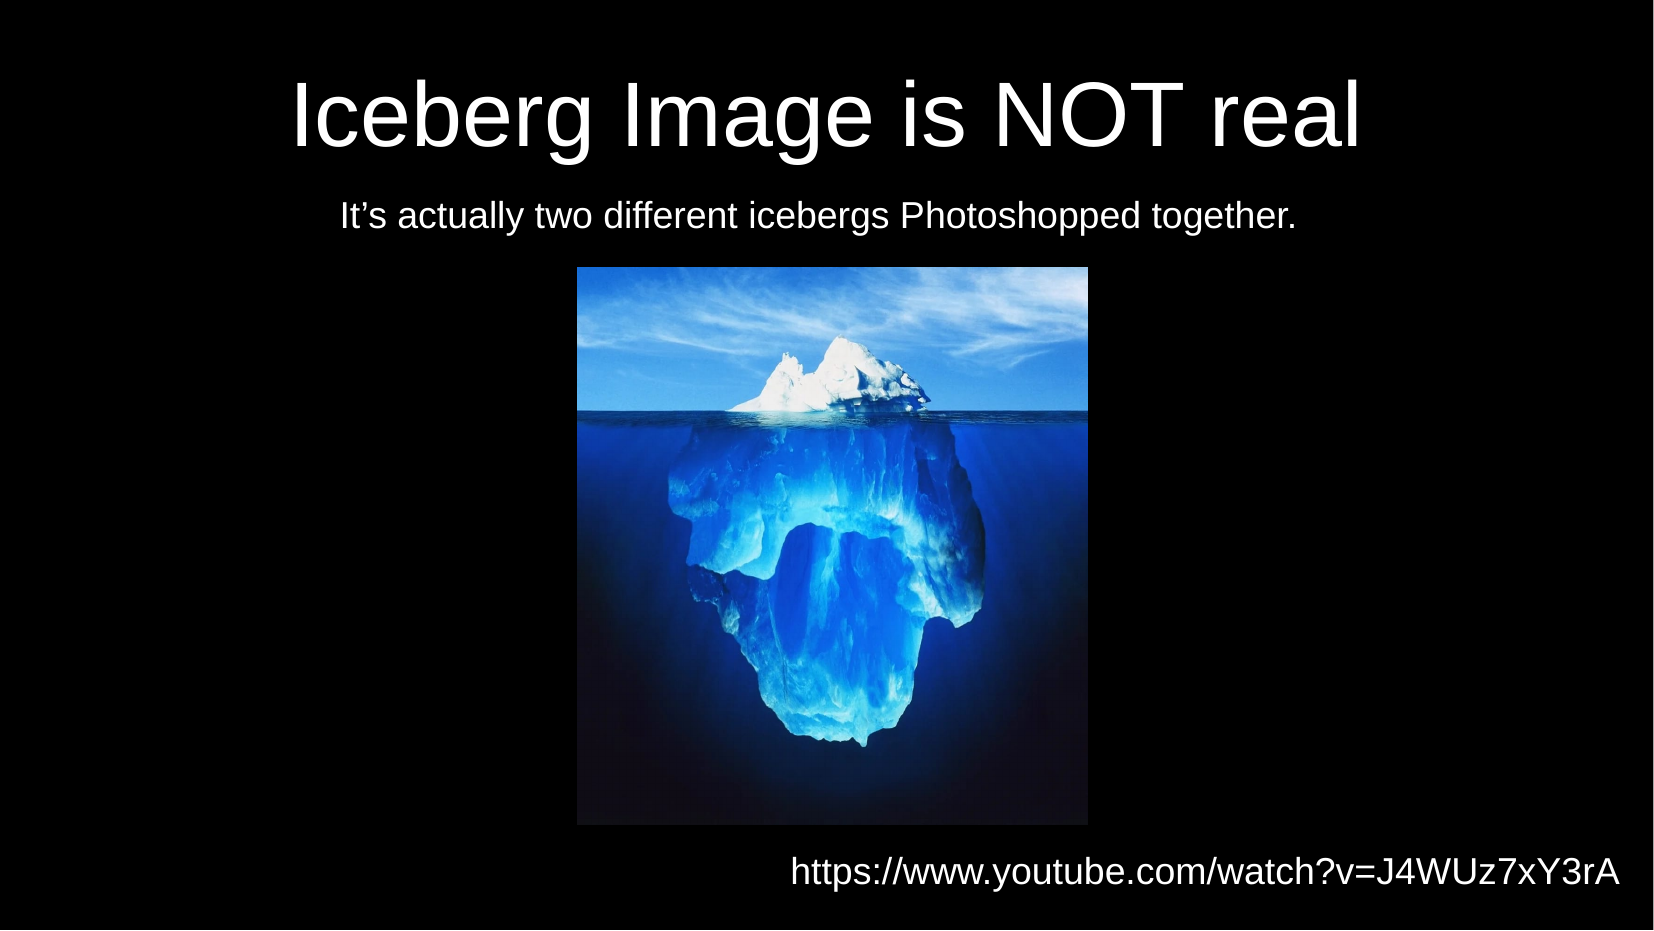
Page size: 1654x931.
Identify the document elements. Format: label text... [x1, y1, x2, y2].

text_box It’s actually two different icebergs Photoshopped together. [324, 187, 1313, 245]
text_box https://www.youtube.com/watch?v=J4WUz7xY3rA [775, 843, 1636, 901]
picture [577, 267, 1088, 826]
title Iceberg Image is NOT real [82, 37, 1571, 193]
